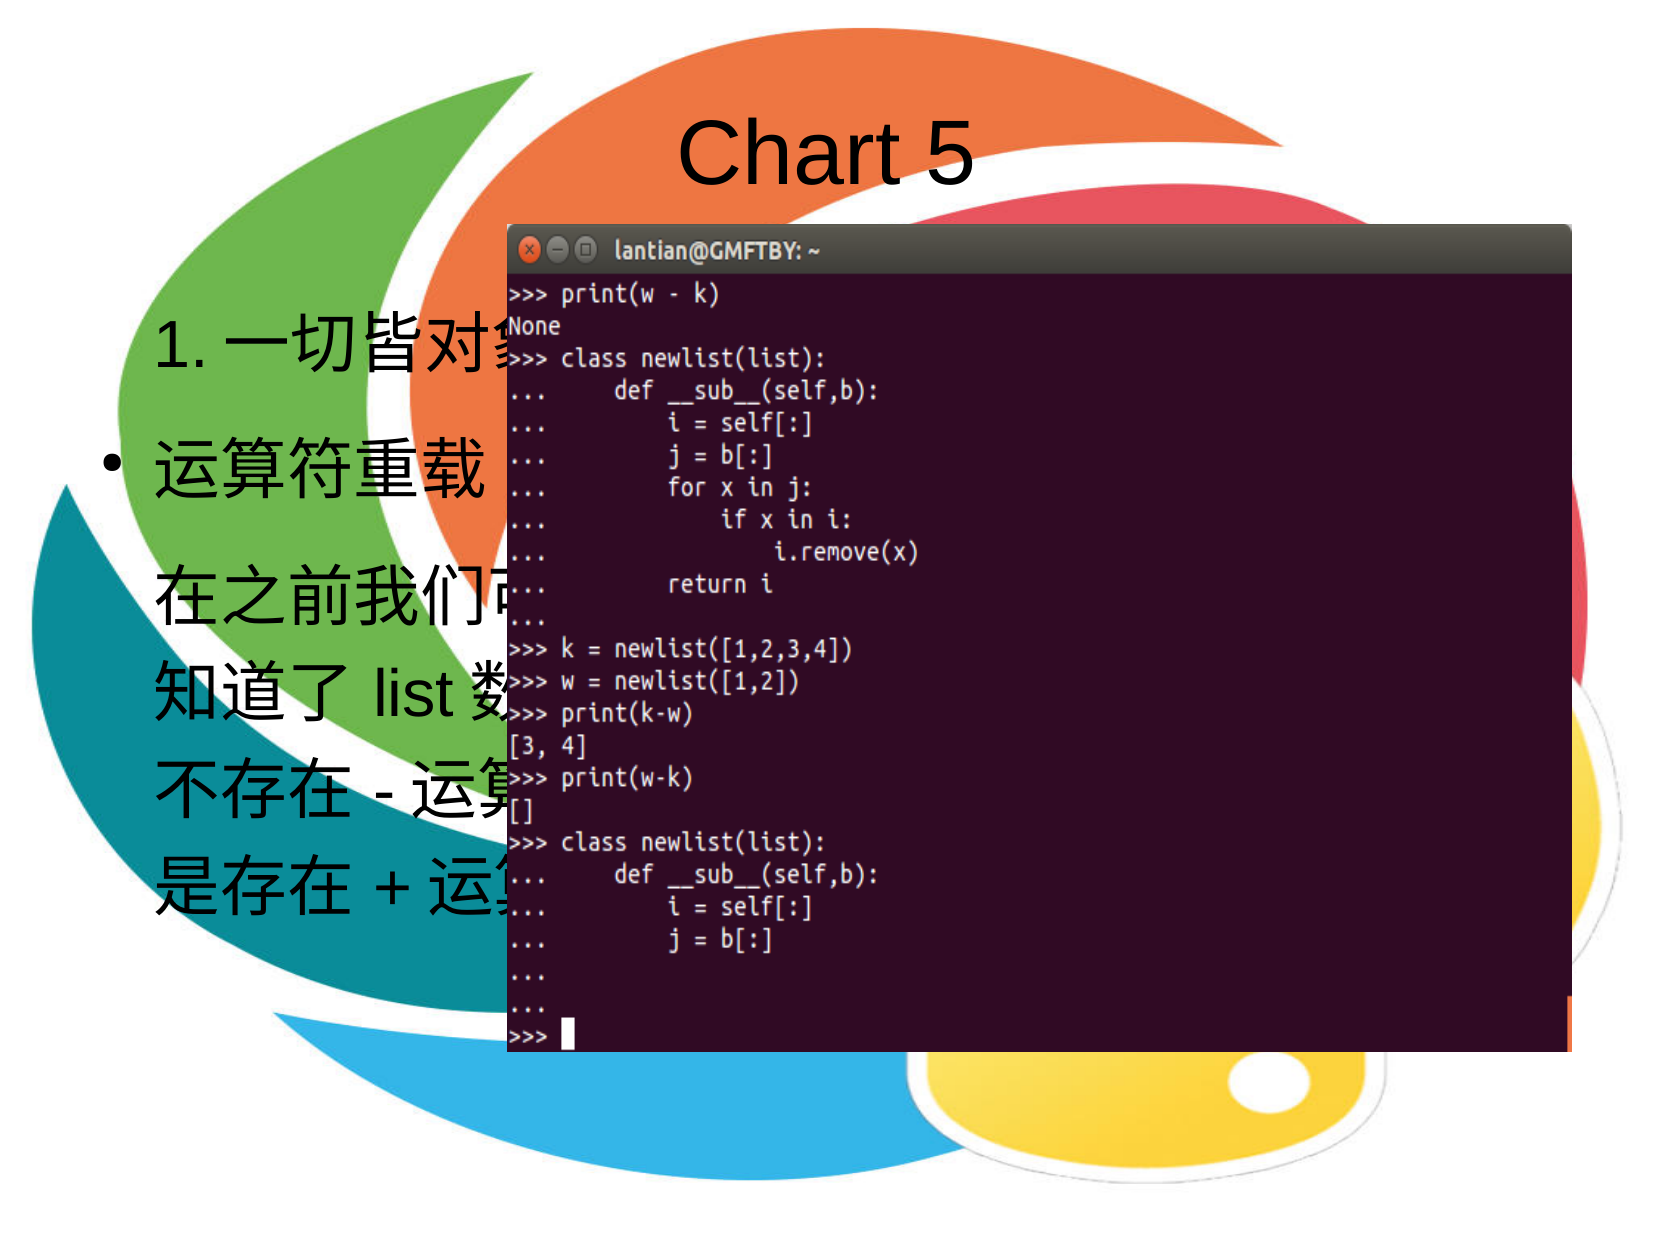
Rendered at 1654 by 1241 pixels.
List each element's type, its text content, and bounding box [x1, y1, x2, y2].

title Chart 5 [82, 49, 1571, 257]
picture [0, 0, 1654, 1241]
list 1.一切皆对象 运算符重载 在之前我们可能已经知道了list数据结构是不存在-运算的，但是存在+运算 [82, 290, 507, 1010]
